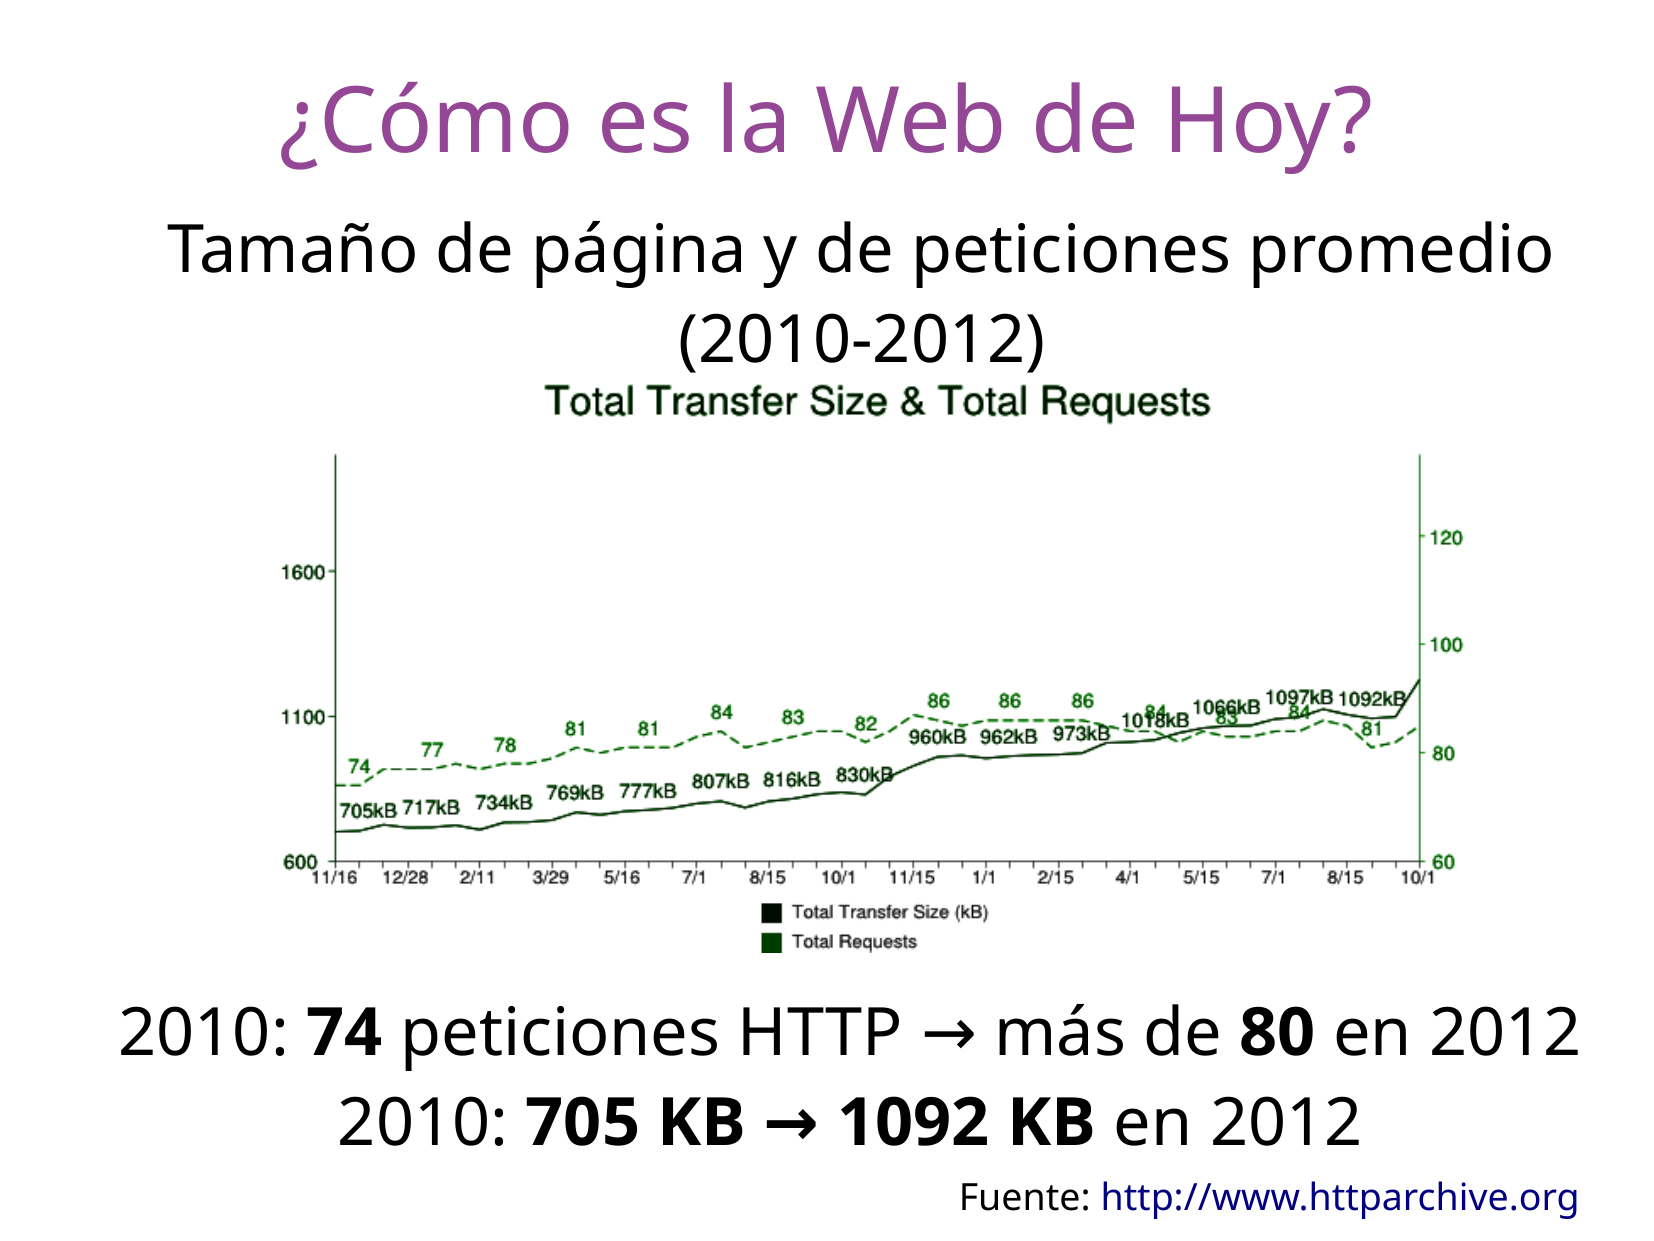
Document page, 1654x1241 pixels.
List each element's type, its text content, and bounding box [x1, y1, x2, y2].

title ¿Cómo es la Web de Hoy? [82, 13, 1571, 200]
picture [279, 377, 1465, 953]
list Tamaño de página y de peticiones promedio (2010-2012) [35, 200, 1619, 402]
text_box Fuente: http://www.httparchive.org [519, 1163, 1595, 1221]
text_box 2010: 74 peticiones HTTP → más de 80 en 2012 2010: 705 KB → 1092 KB en 2012 [23, 976, 1642, 1141]
